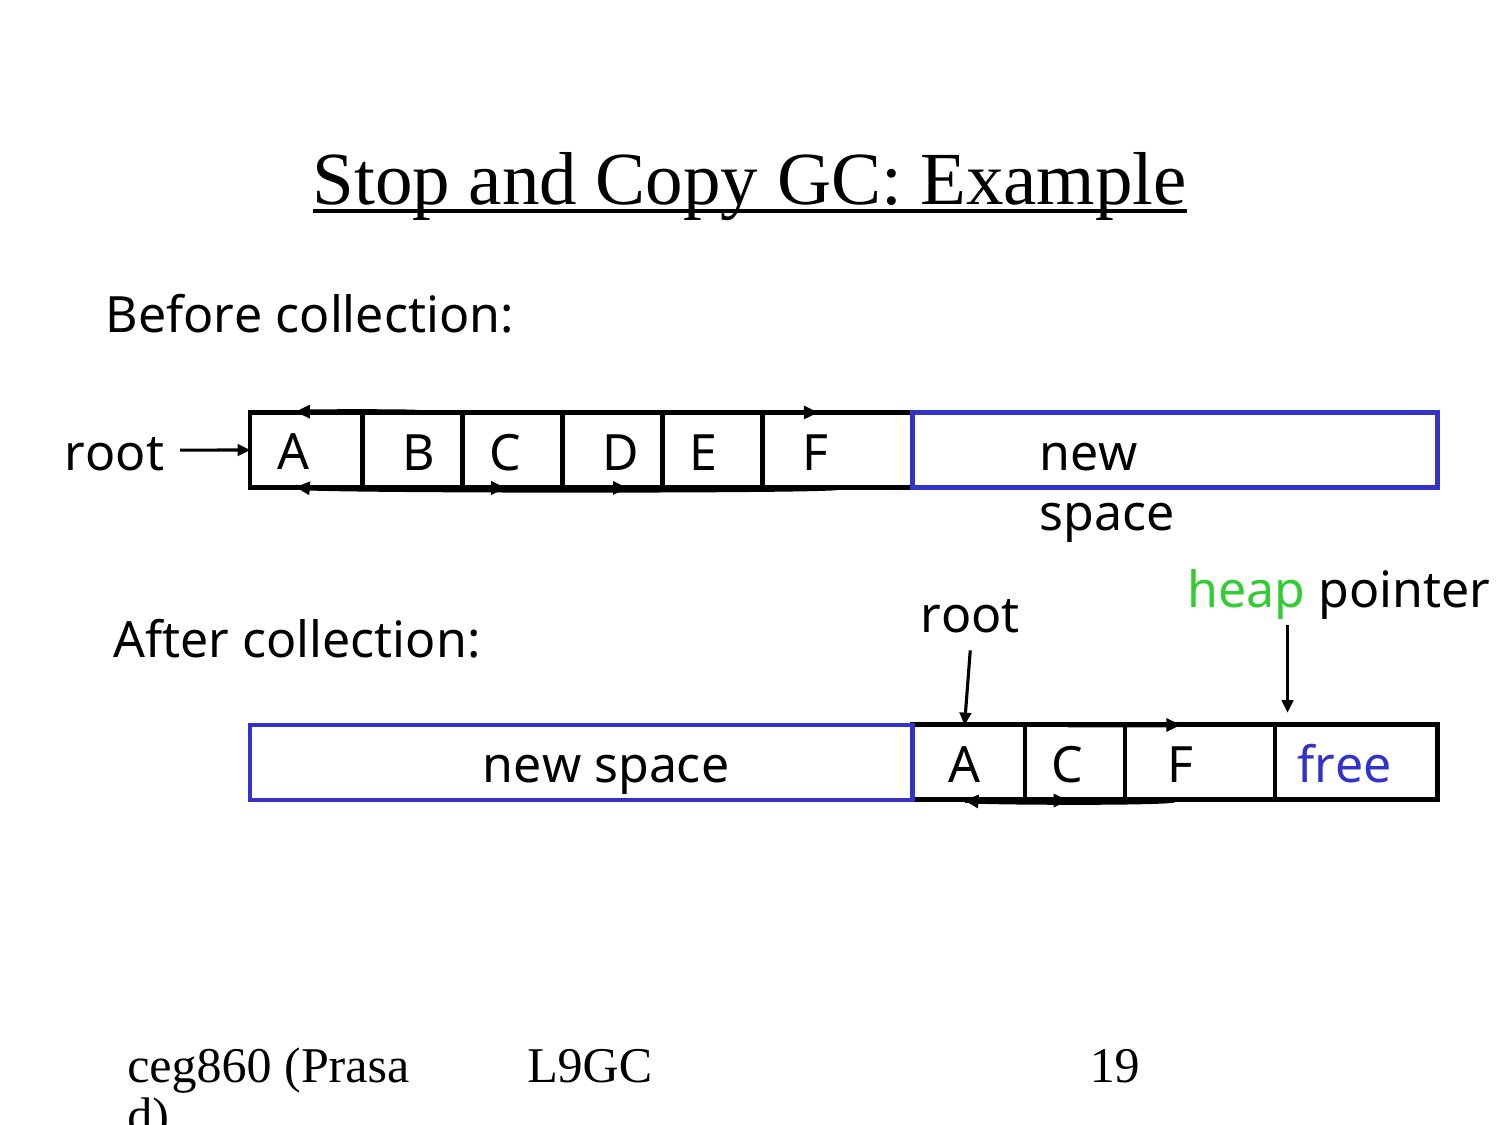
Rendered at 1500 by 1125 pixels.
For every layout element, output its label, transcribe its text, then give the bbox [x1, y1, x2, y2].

text_box new space [468, 724, 745, 801]
text_box root [905, 574, 1035, 651]
text_box C [474, 412, 536, 486]
text_box Before collection: [90, 274, 529, 351]
text_box free [1282, 724, 1451, 801]
text_box D [587, 415, 660, 487]
text_box F [787, 415, 849, 485]
title Stop and Copy GC: Example [112, 99, 1388, 251]
text_box heap pointer [1172, 549, 1500, 626]
text_box C [1037, 727, 1099, 797]
text_box F [1152, 727, 1209, 797]
text_box new space [1024, 412, 1288, 548]
text_box B [387, 412, 450, 485]
text_box After collection: [98, 599, 496, 676]
text_box E [674, 412, 737, 487]
text_box A [262, 411, 330, 488]
text_box A [933, 727, 996, 797]
text_box root [49, 412, 181, 488]
